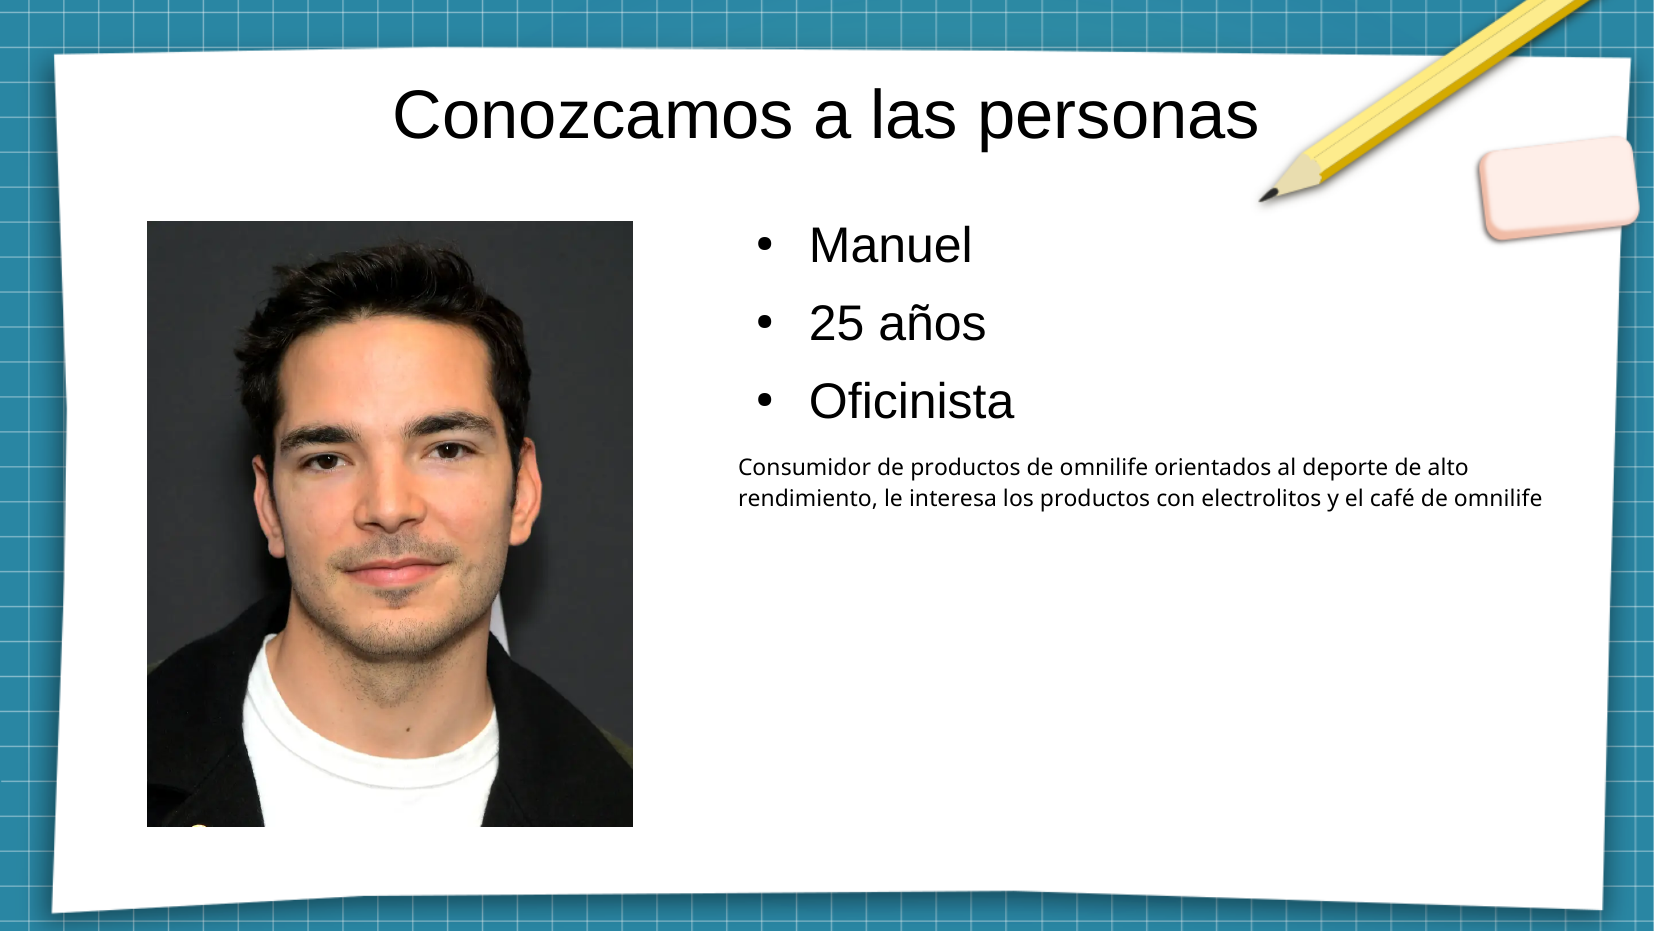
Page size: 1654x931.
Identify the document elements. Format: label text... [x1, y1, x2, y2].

title Conozcamos a las personas [82, 37, 1571, 193]
picture [0, 0, 1654, 931]
list Manuel 25 años Oficinista Consumidor de productos de omnilife orientados al deporte de alto rendimiento, le interesa los productos con electrolitos y el café de omnilife [738, 217, 1571, 758]
